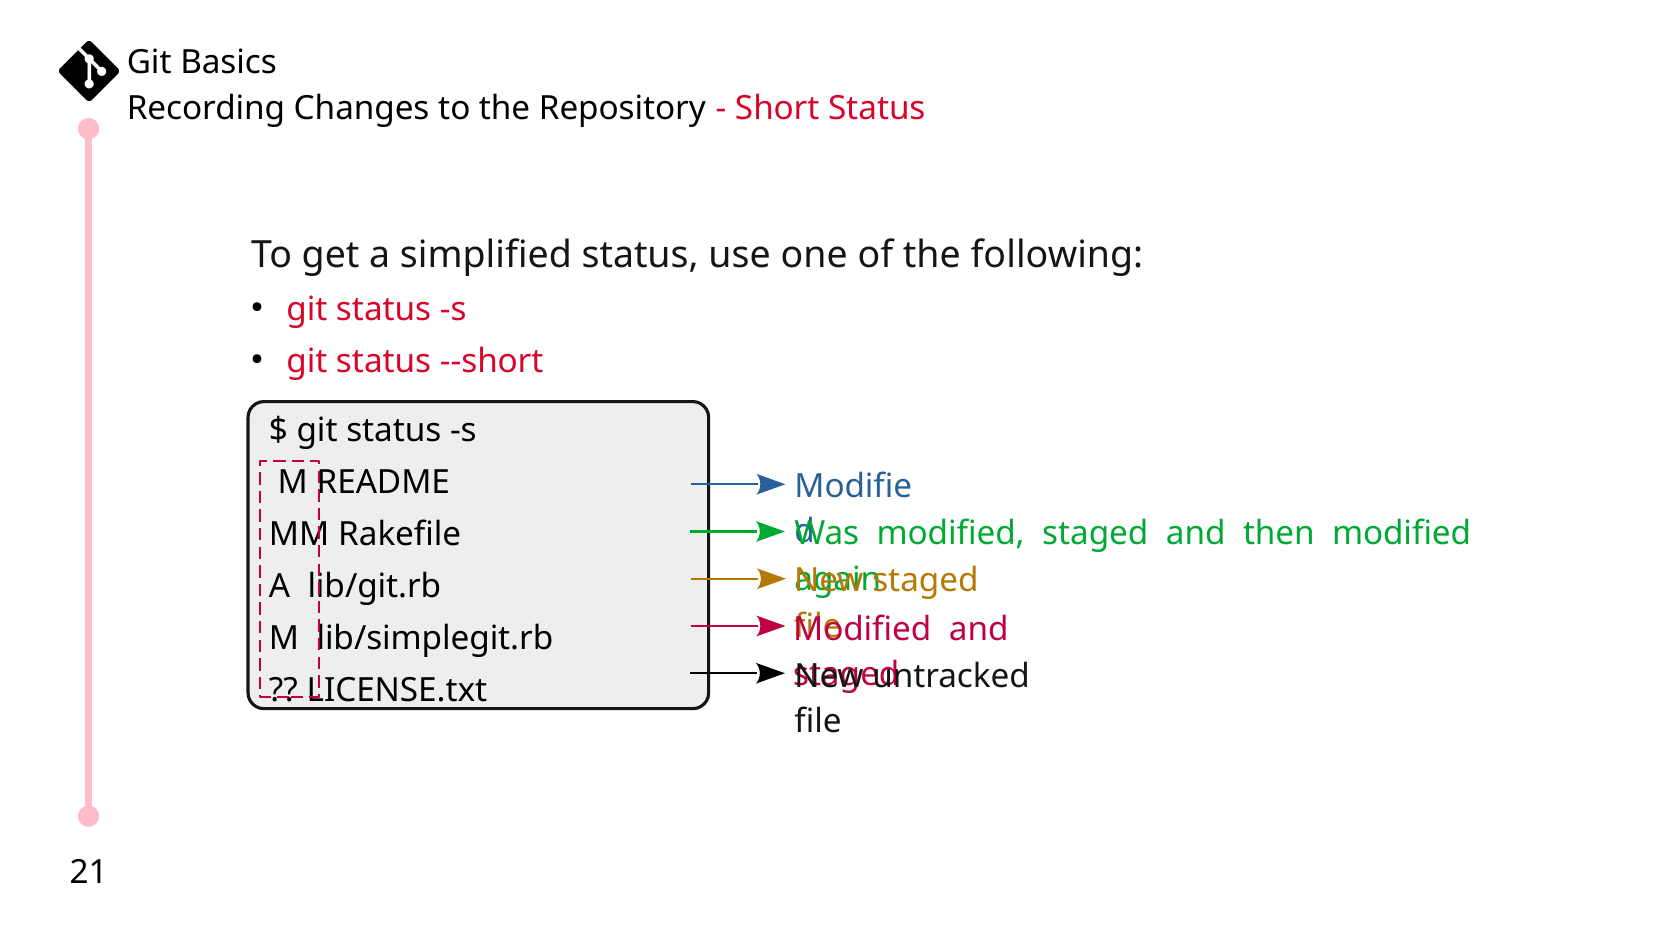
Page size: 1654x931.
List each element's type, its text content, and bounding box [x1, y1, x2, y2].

text_box Git Basics Recording Changes to the Repository - Short Status [112, 31, 1506, 113]
text_box New untracked file [779, 644, 1089, 697]
text_box Modified [779, 454, 943, 501]
text_box Modified and staged [778, 597, 1128, 650]
text_box New staged file [779, 549, 1040, 597]
picture [59, 41, 119, 101]
text_box To get a simplified status, use one of the following: git status -s git status --short [236, 212, 1430, 390]
text_box 21 [47, 840, 130, 889]
text_box Was modified, staged and then modified again [779, 501, 1550, 555]
text_box $ git status -s M README MM Rakefile A lib/git.rb M lib/simplegit.rb ?? LICENSE.txt [248, 401, 709, 709]
